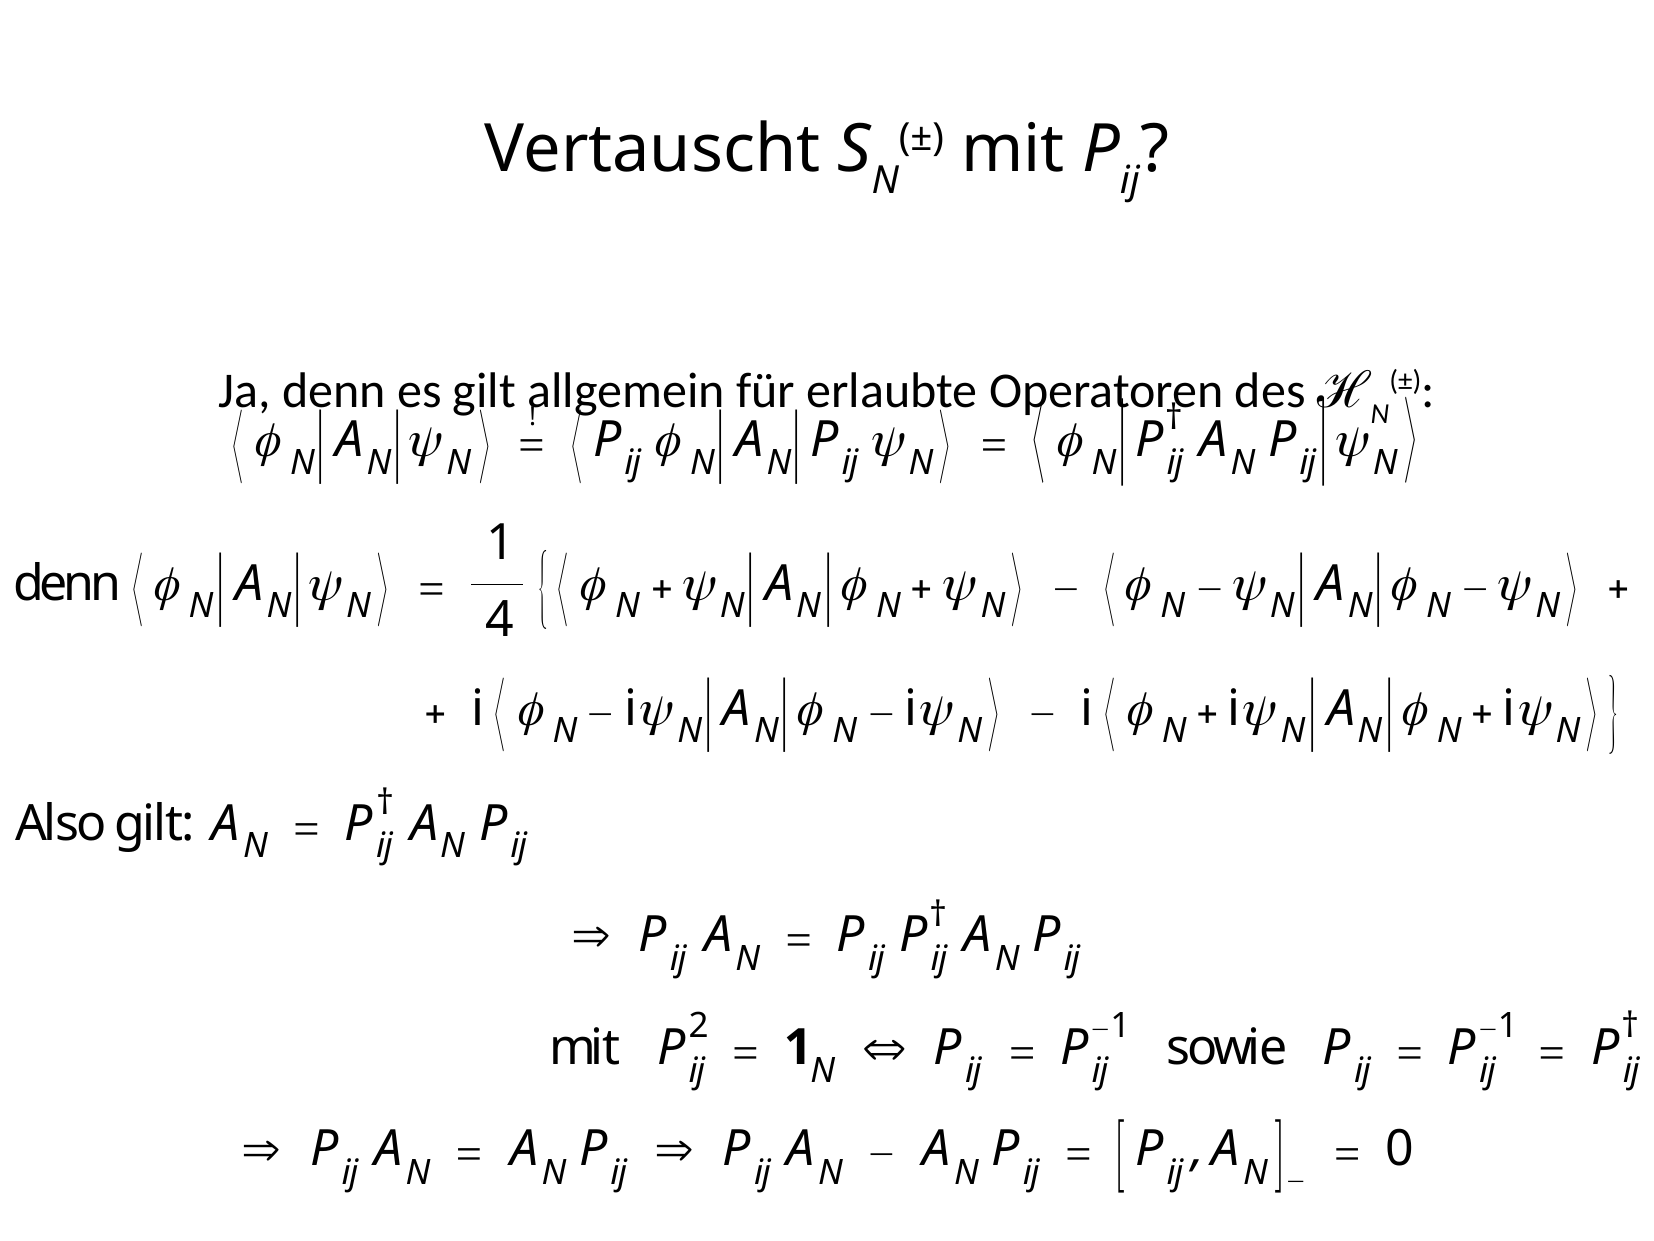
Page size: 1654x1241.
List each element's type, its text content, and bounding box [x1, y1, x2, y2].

subtitle Ja, denn es gilt allgemein für erlaubte Operatoren des ℋN(±): [82, 290, 1571, 395]
chart [7, 395, 1647, 1200]
title Vertauscht SN(±) mit Pij? [82, 49, 1571, 257]
